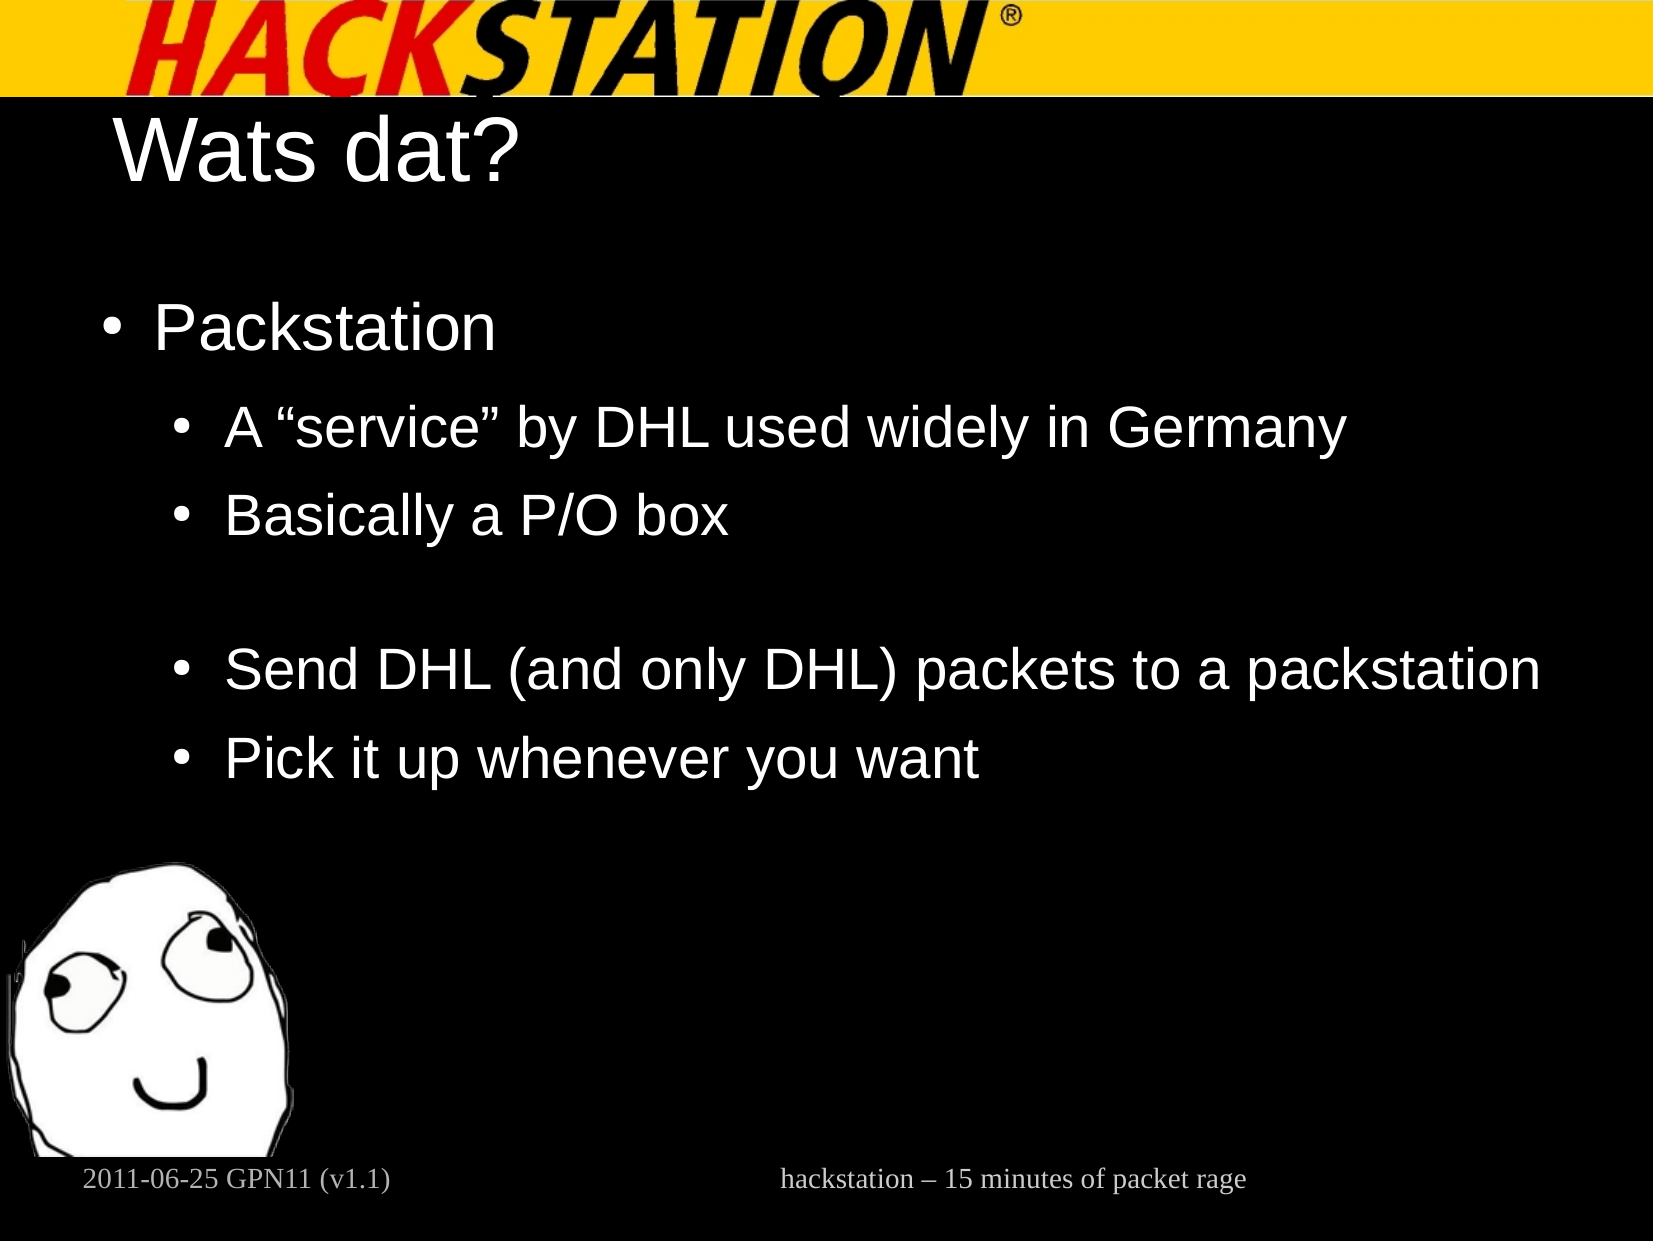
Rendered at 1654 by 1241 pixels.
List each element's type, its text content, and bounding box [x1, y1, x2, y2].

title Wats dat? [112, 75, 1571, 226]
picture [0, 862, 338, 1157]
picture [0, 0, 1653, 97]
list Packstation A “service” by DHL used widely in Germany Basically a P/O box Send DHL (and only DHL) packets to a packstation Pick it up whenever you want [82, 290, 1571, 1109]
